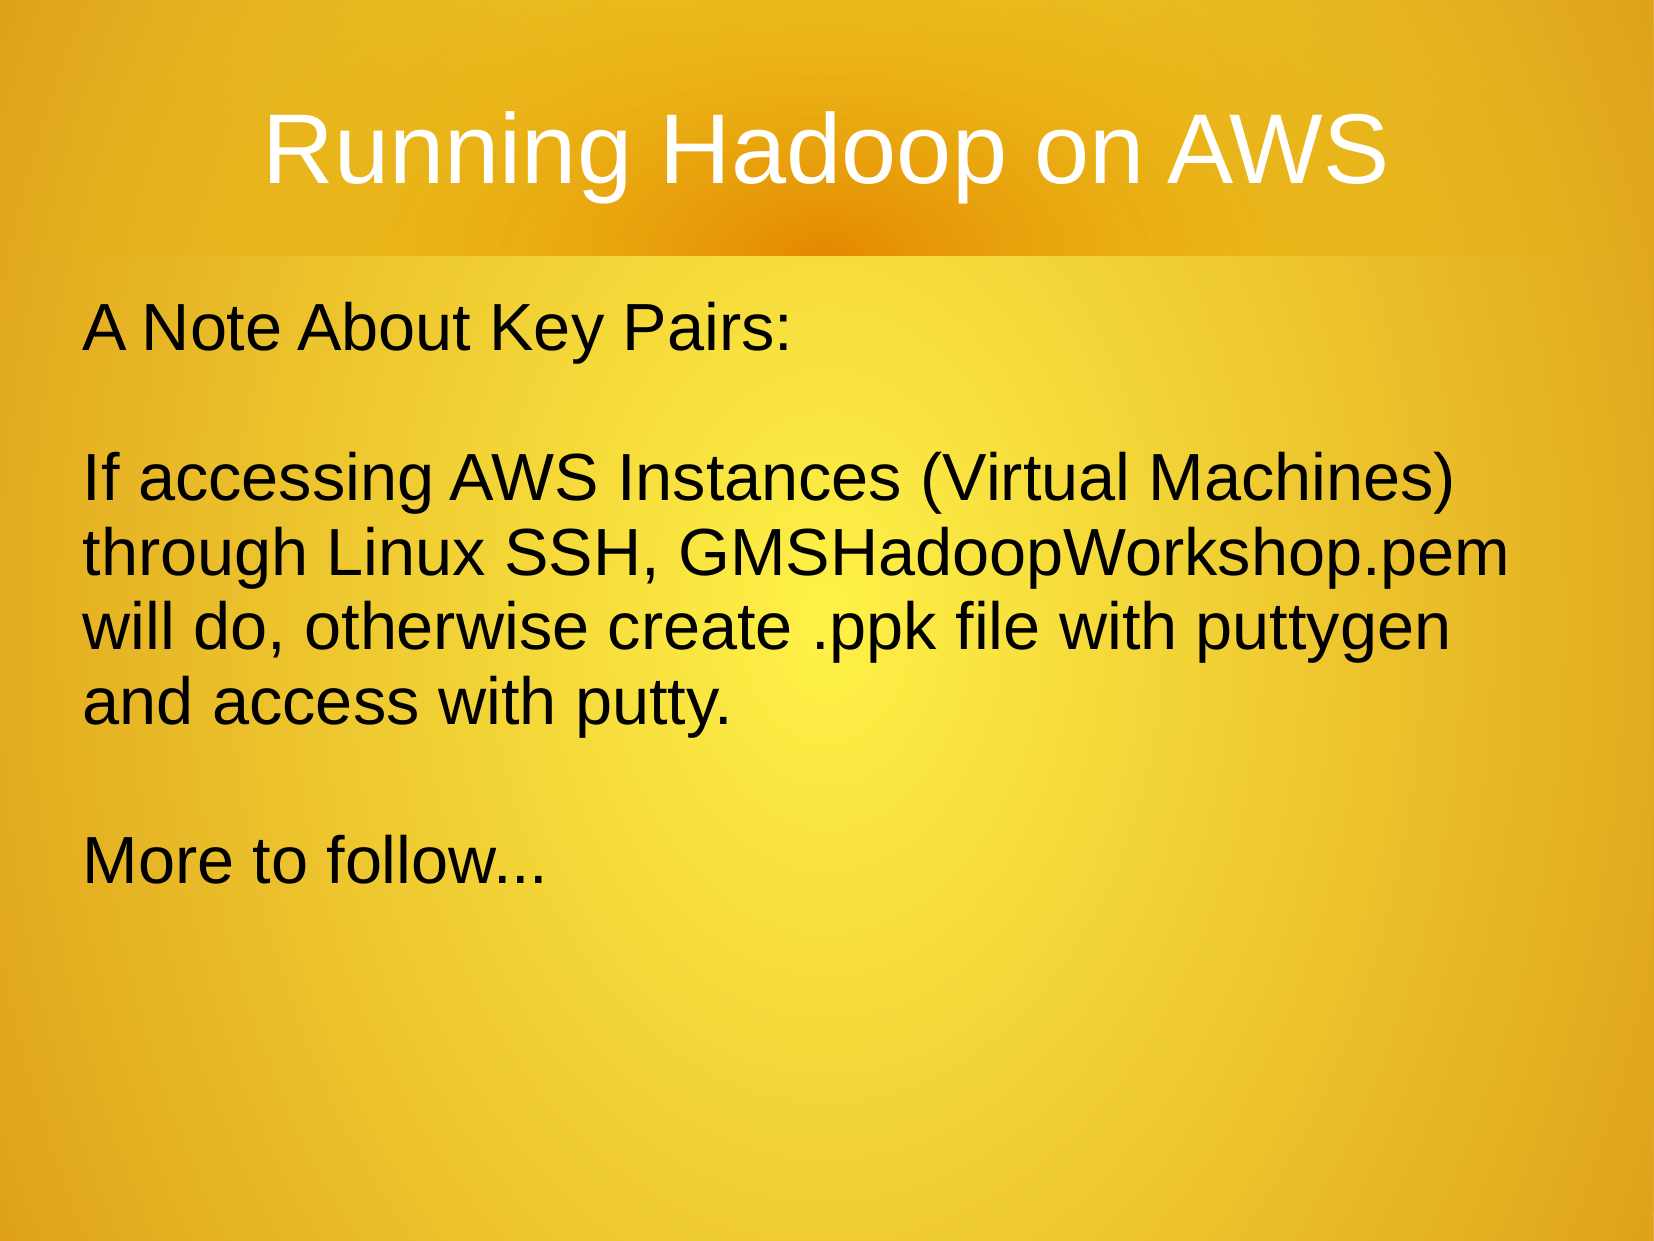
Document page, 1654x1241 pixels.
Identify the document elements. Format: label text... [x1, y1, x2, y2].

subtitle A Note About Key Pairs: If accessing AWS Instances (Virtual Machines) through Linux SSH, GMSHadoopWorkshop.pem will do, otherwise create .ppk file with puttygen and access with putty. More to follow... [82, 290, 1571, 1048]
title Running Hadoop on AWS [82, 47, 1571, 252]
